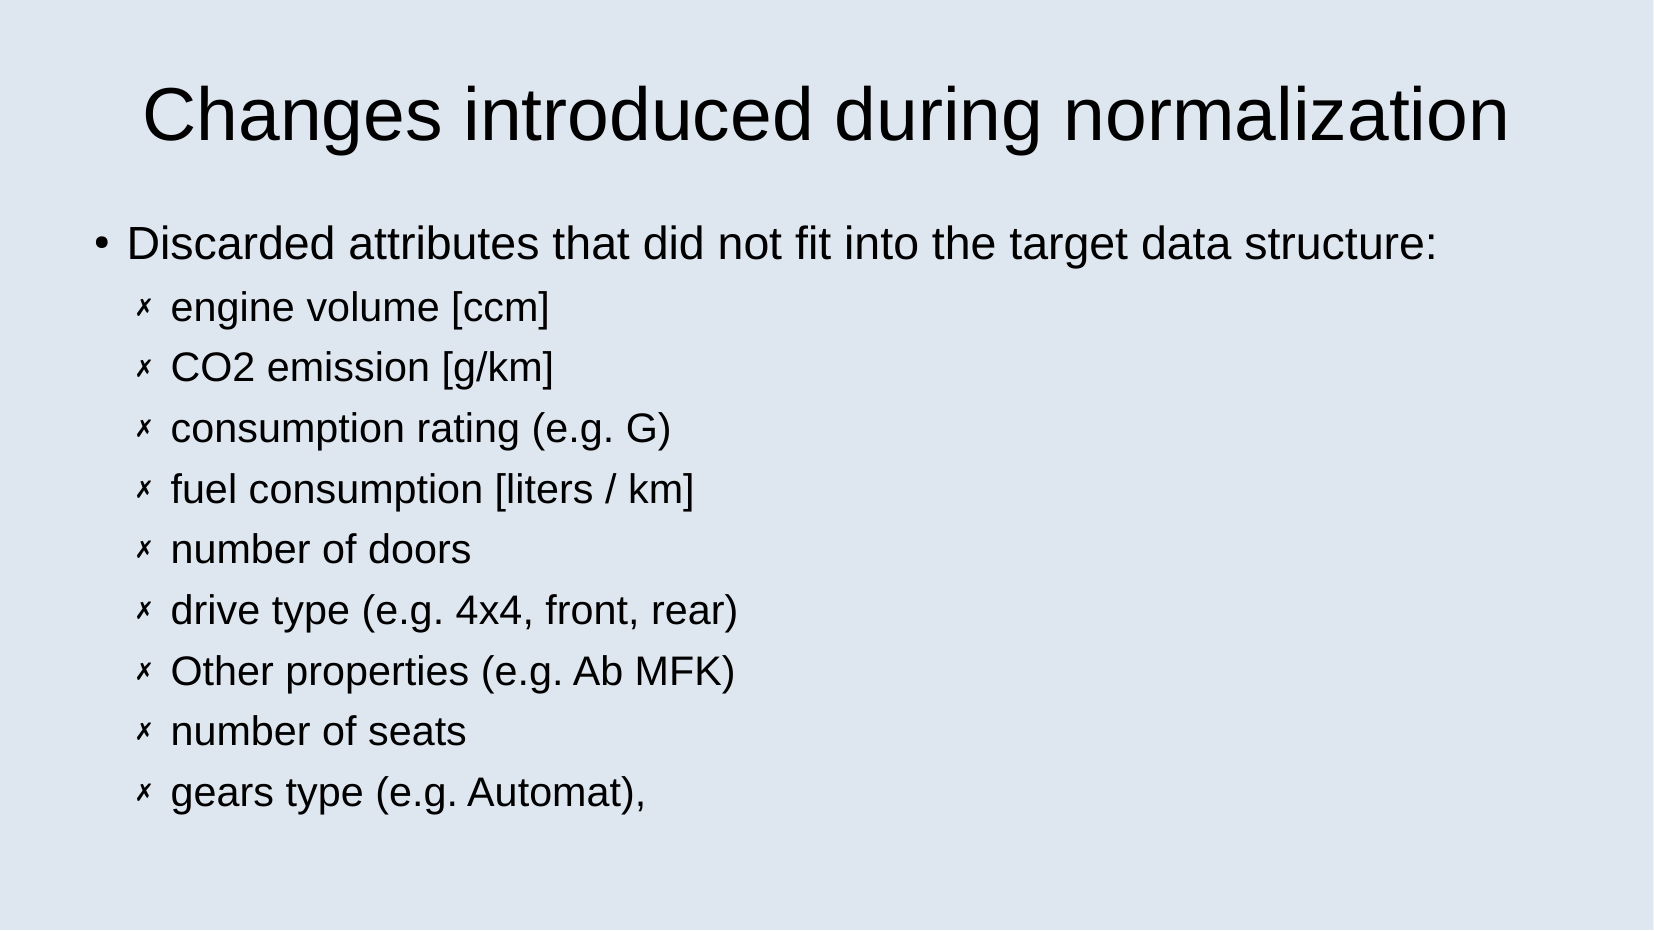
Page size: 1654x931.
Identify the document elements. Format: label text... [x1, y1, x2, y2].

list Discarded attributes that did not fit into the target data structure: engine volume [ccm] CO2 emission [g/km] consumption rating (e.g. G) fuel consumption [liters / km] number of doors drive type (e.g. 4x4, front, rear) Other properties (e.g. Ab MFK) number of seats gears type (e.g. Automat), [82, 217, 1571, 826]
title Changes introduced during normalization [82, 37, 1571, 193]
